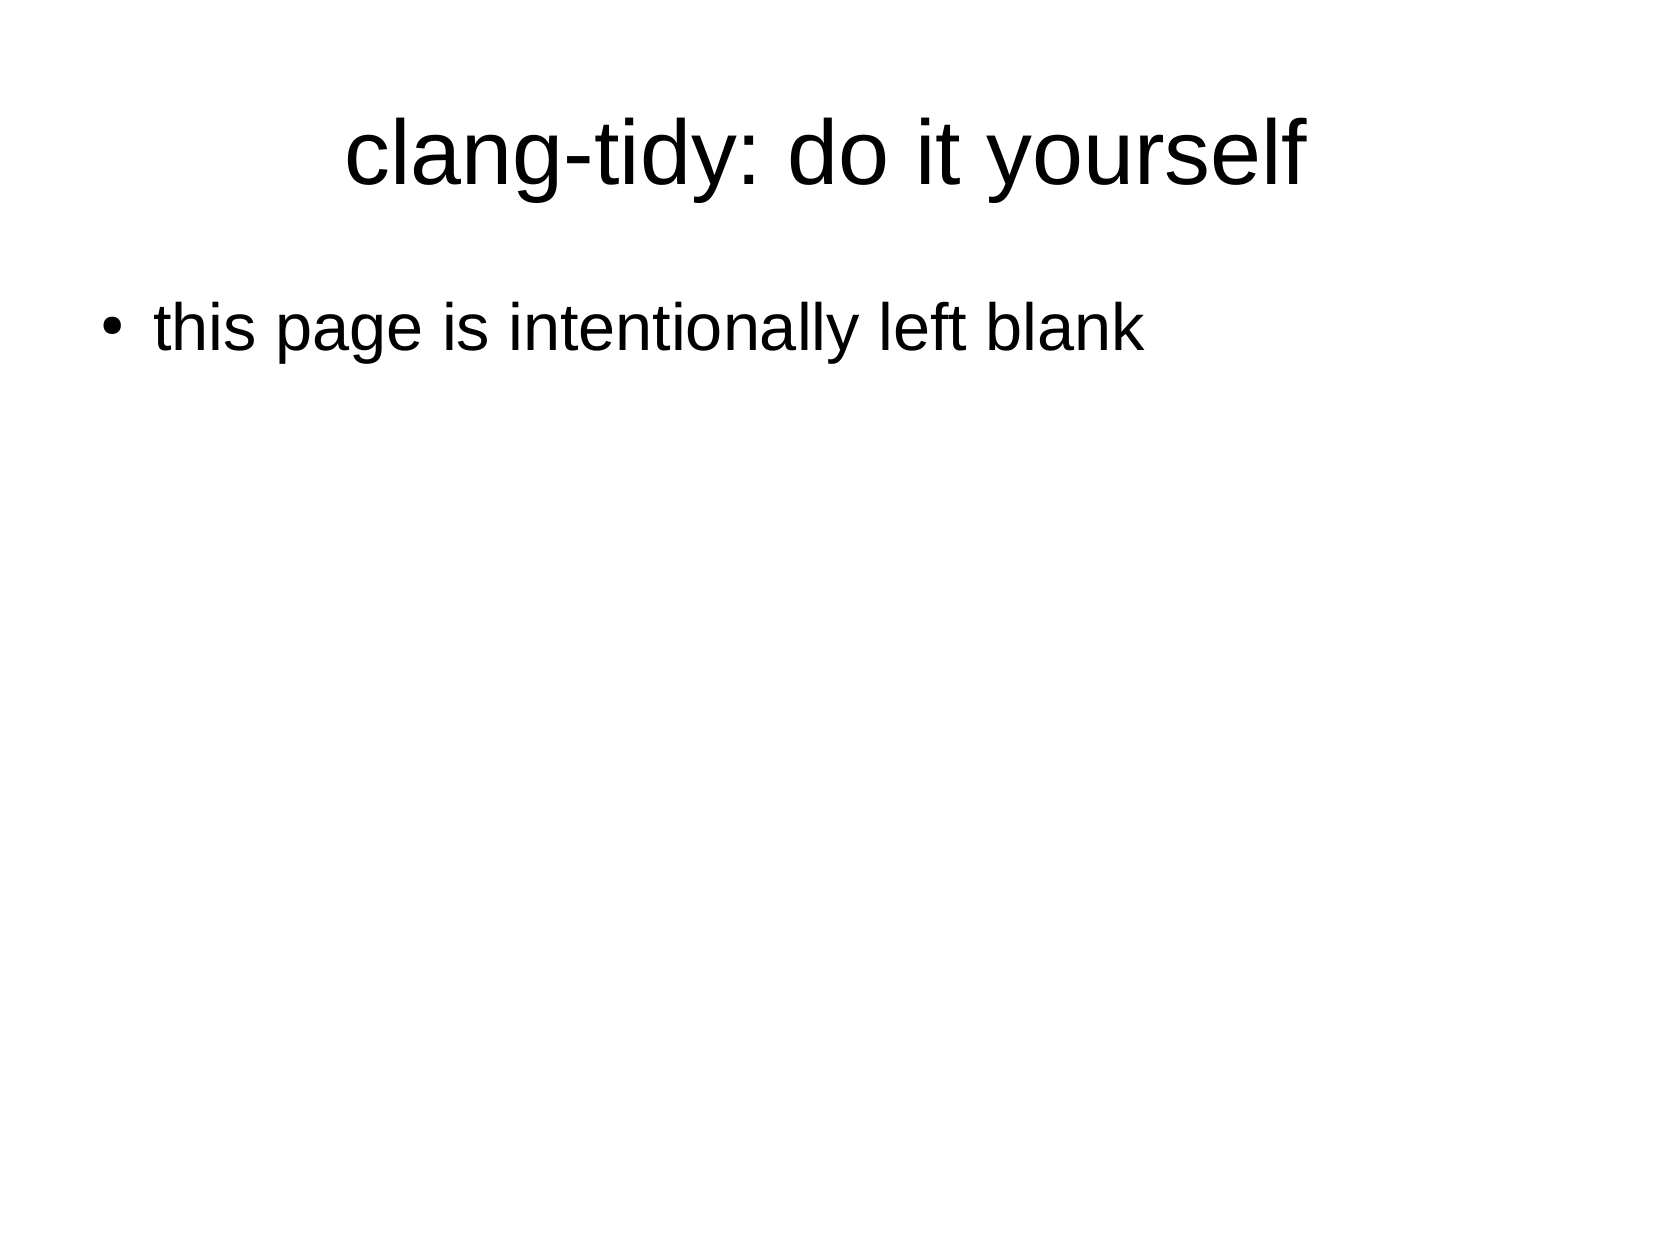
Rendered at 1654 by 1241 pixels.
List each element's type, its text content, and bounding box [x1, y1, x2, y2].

list this page is intentionally left blank [82, 290, 1571, 1010]
title clang-tidy: do it yourself [82, 49, 1571, 257]
